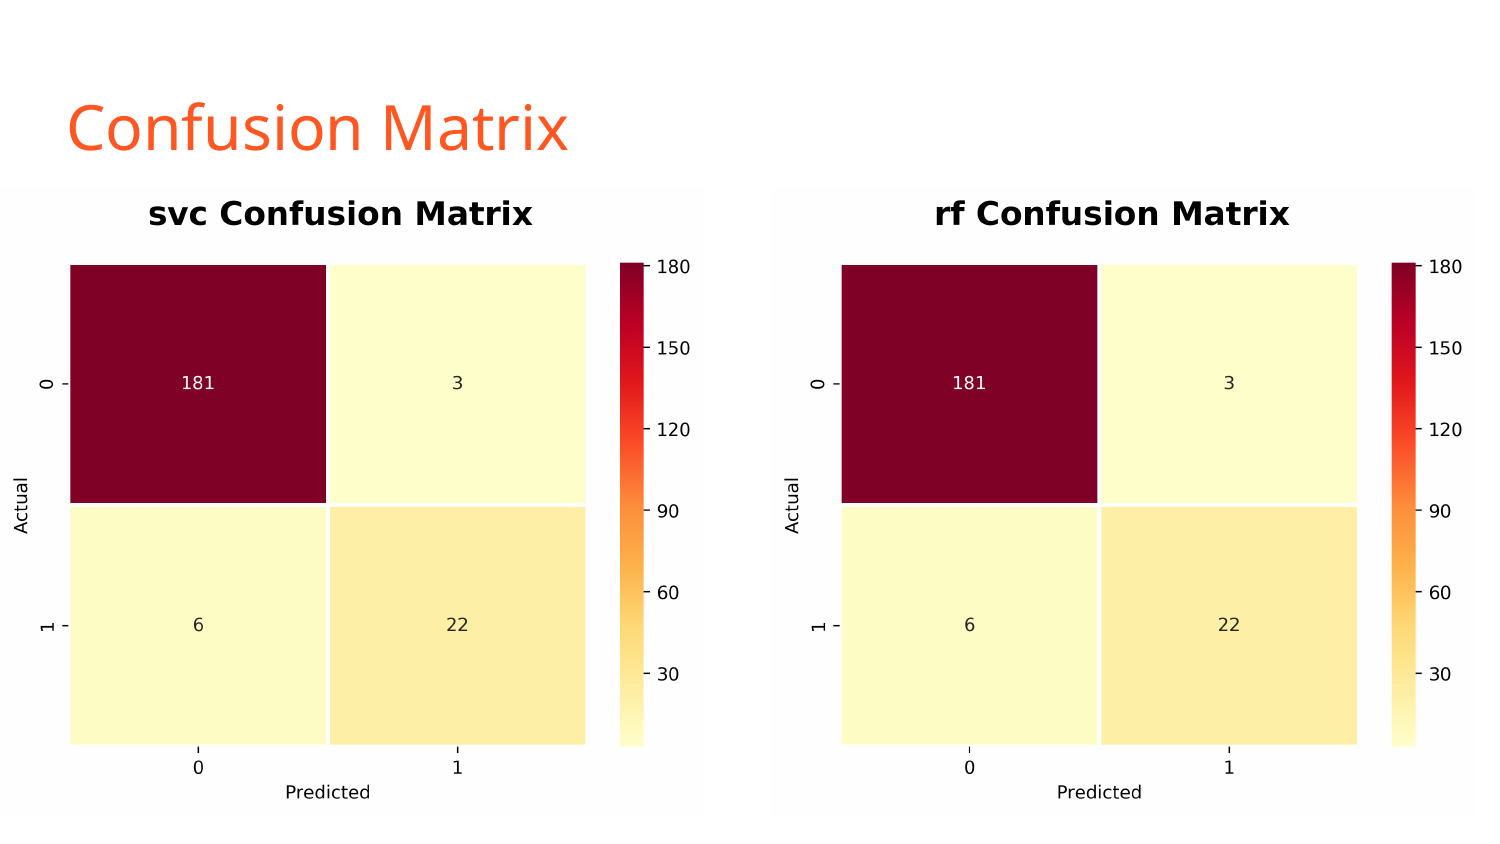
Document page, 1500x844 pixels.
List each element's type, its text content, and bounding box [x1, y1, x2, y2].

picture [0, 187, 704, 815]
picture [771, 187, 1476, 815]
title Confusion Matrix [51, 72, 1449, 167]
